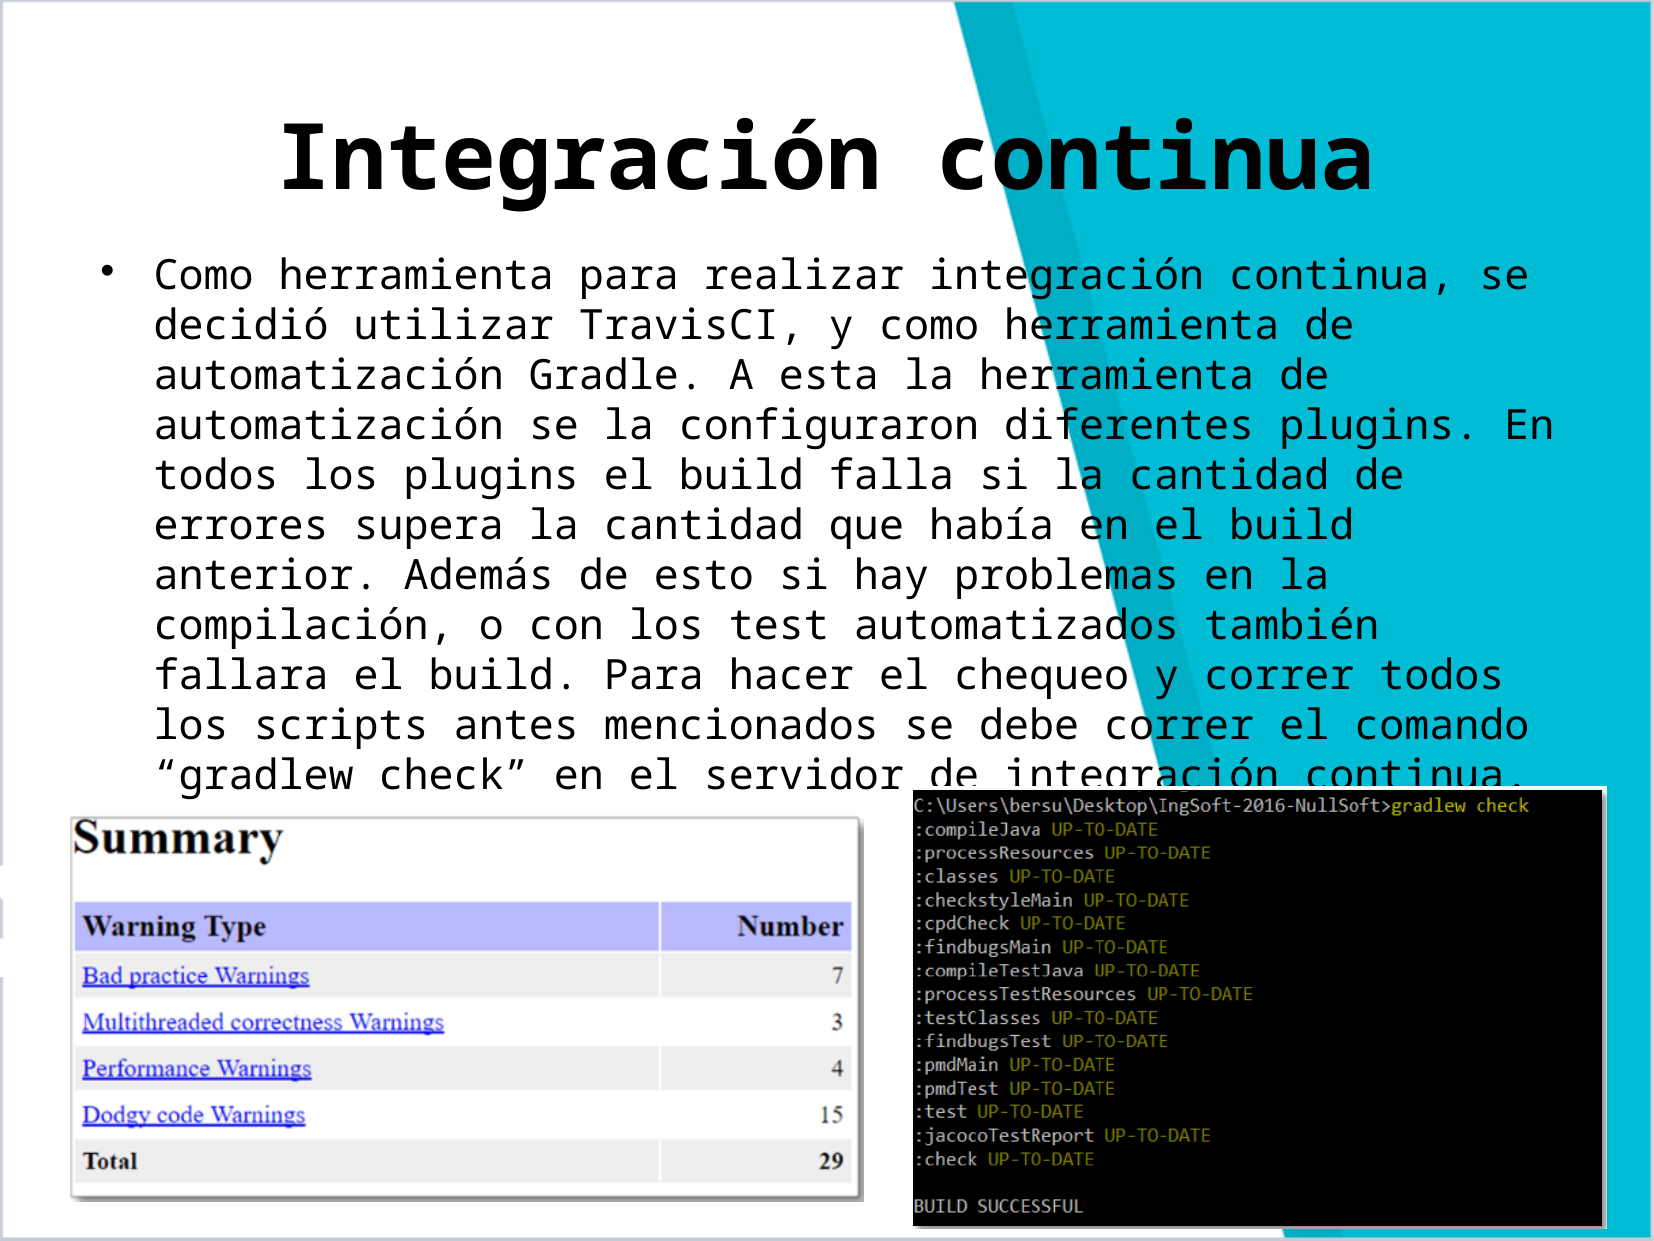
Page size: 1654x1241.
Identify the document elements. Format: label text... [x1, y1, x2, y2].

picture [0, 0, 1654, 1241]
text_box Como herramienta para realizar integración continua, se decidió utilizar TravisCI, y como herramienta de automatización Gradle. A esta la herramienta de automatización se la configuraron diferentes plugins. En todos los plugins el build falla si la cantidad de errores supera la cantidad que había en el build anterior. Además de esto si hay problemas en la compilación, o con los test automatizados también fallara el build. Para hacer el chequeo y correr todos los scripts antes mencionados se debe correr el comando “gradlew check” en el servidor de integración continua. [82, 247, 1571, 792]
text_box Integración continua [82, 49, 1571, 247]
